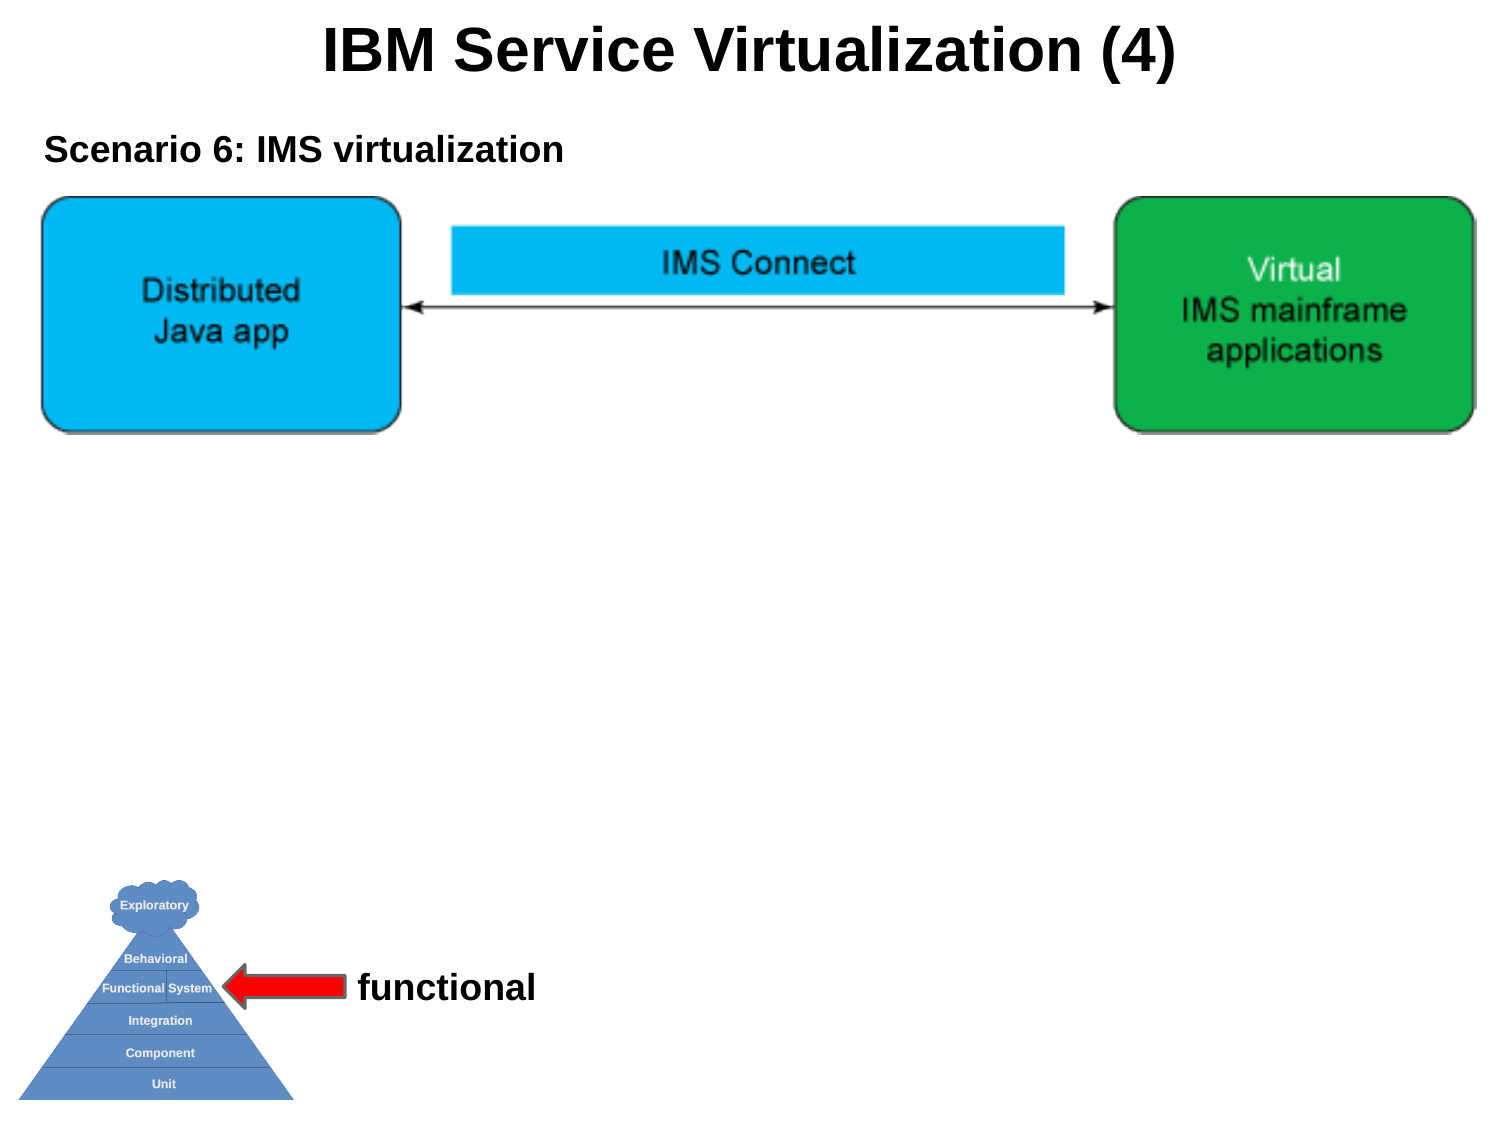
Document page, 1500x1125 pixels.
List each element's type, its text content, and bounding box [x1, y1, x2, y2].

text_box IBM Service Virtualization (4) [0, 0, 1500, 104]
text_box functional [342, 948, 582, 1015]
picture [39, 196, 1477, 435]
text_box Scenario 6: IMS virtualization [28, 103, 1452, 192]
picture [18, 880, 294, 1100]
text_box [222, 964, 342, 1009]
